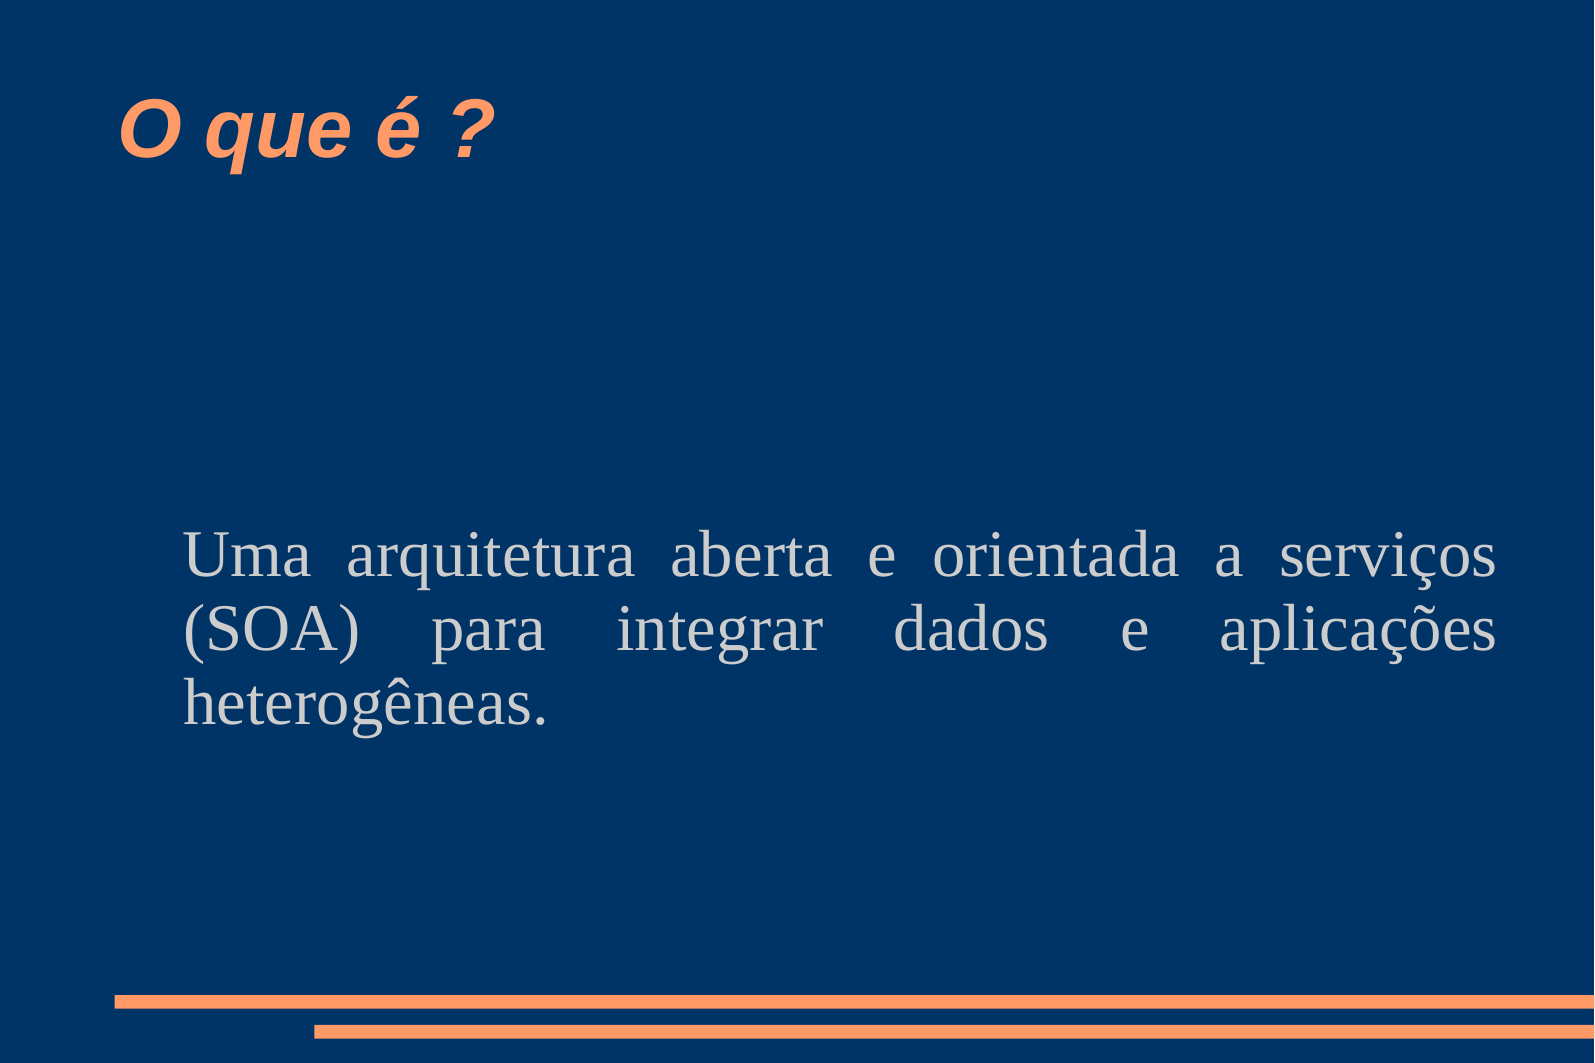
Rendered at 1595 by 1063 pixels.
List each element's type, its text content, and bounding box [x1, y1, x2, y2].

title O que é ? [117, 39, 1479, 218]
subtitle Uma arquitetura aberta e orientada a serviços (SOA) para integrar dados e aplicações heterogêneas. [112, 280, 1501, 976]
